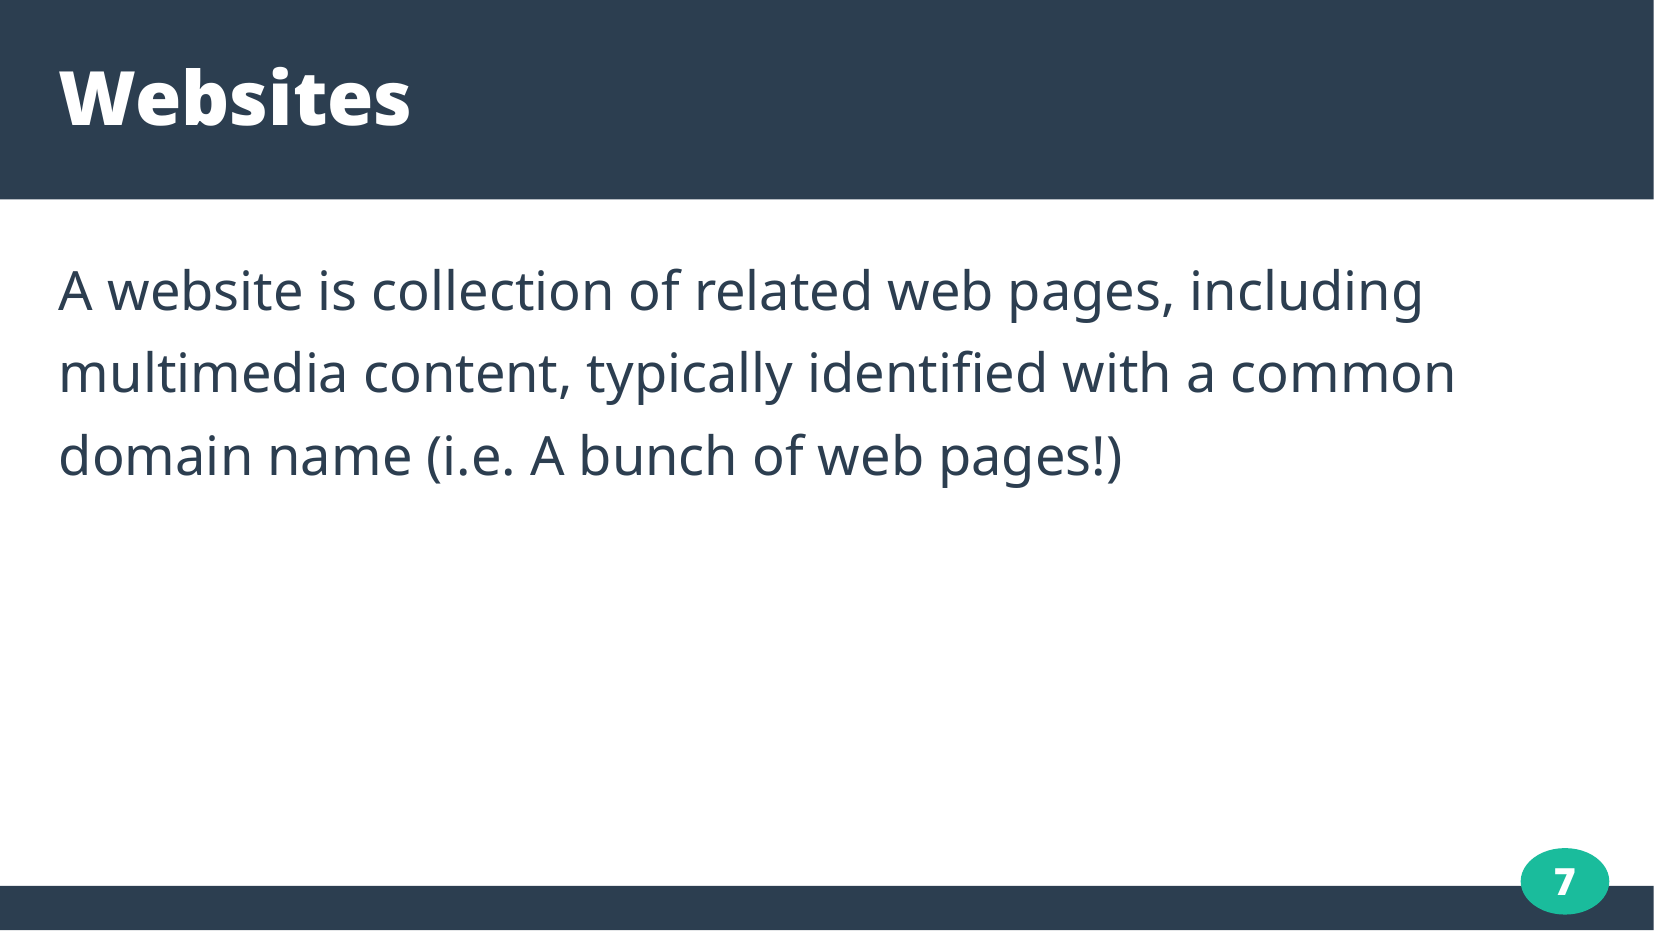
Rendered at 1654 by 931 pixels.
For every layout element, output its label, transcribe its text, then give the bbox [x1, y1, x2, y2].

subtitle A website is collection of related web pages, including multimedia content, typically identified with a common domain name (i.e. A bunch of web pages!) [59, 243, 1595, 864]
title Websites [59, 37, 1595, 155]
